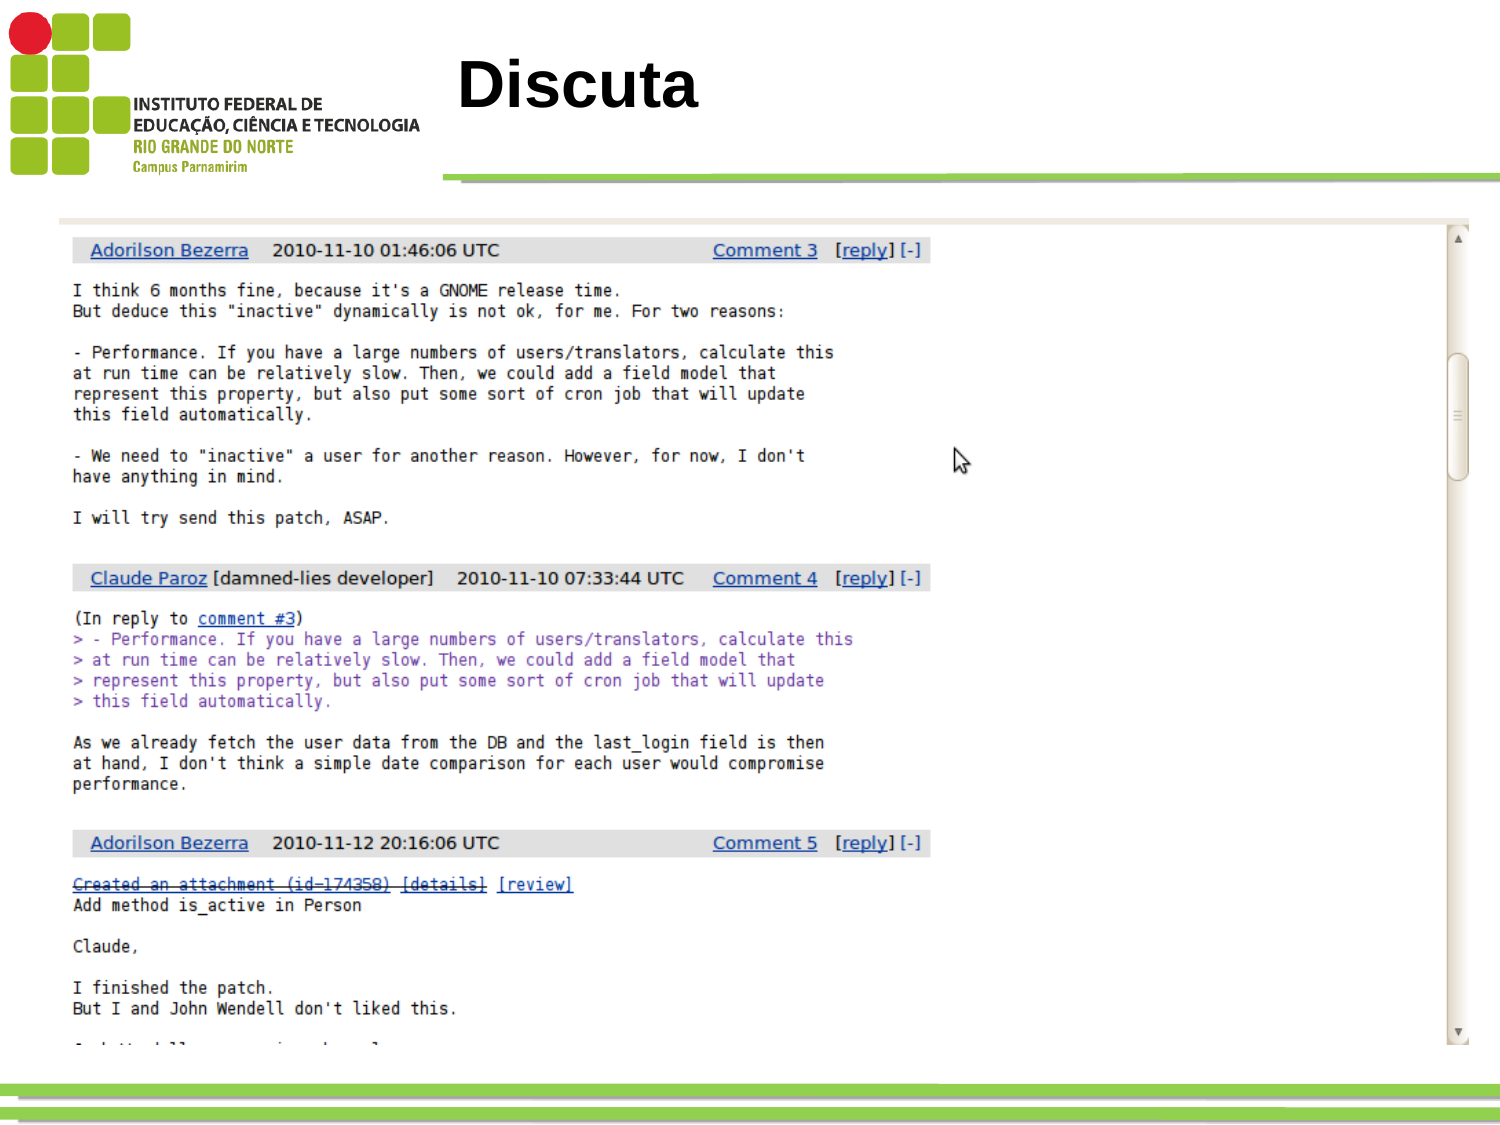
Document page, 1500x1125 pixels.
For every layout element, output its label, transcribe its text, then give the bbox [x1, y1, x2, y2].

picture [59, 218, 1469, 1045]
picture [5, 2, 430, 182]
title Discuta [442, 0, 1499, 170]
